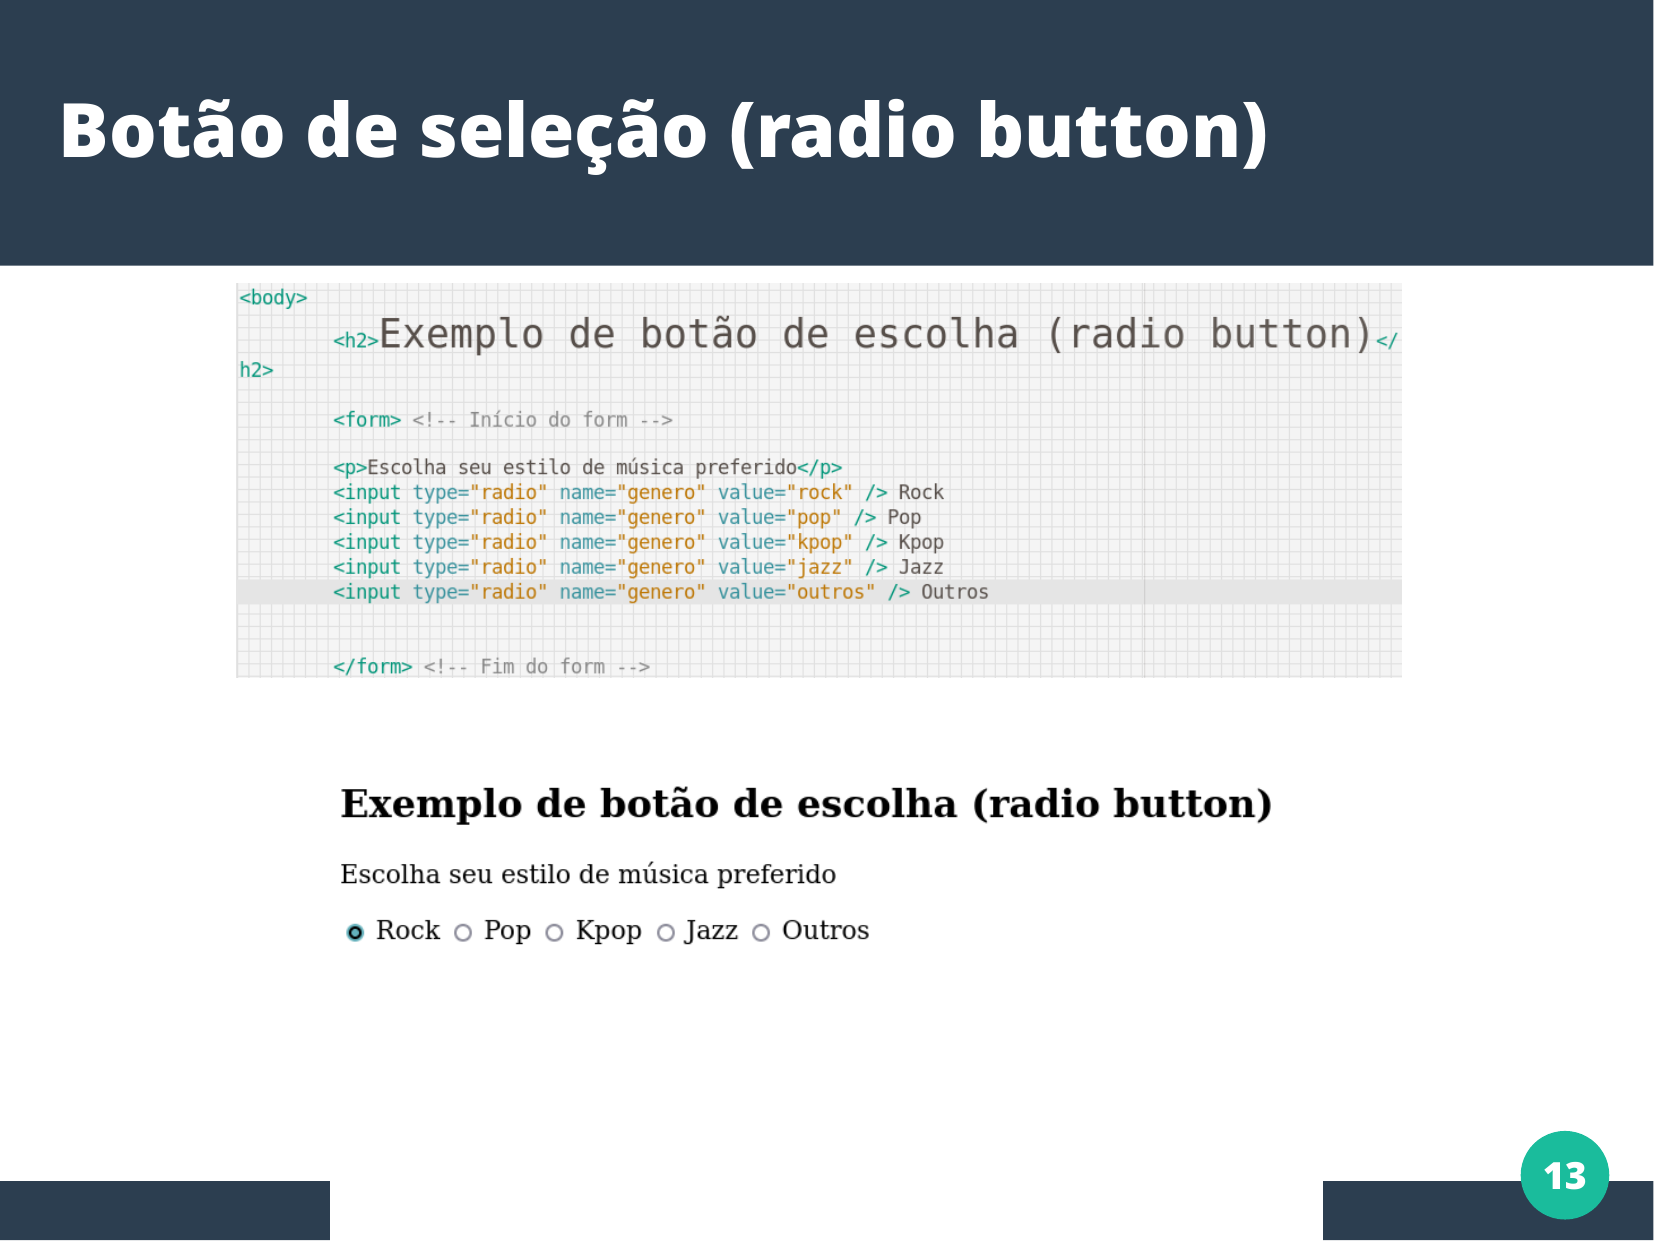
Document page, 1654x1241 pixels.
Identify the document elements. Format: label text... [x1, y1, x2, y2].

picture [330, 755, 1323, 1241]
picture [236, 283, 1402, 678]
title Botão de seleção (radio button) [59, 49, 1595, 207]
